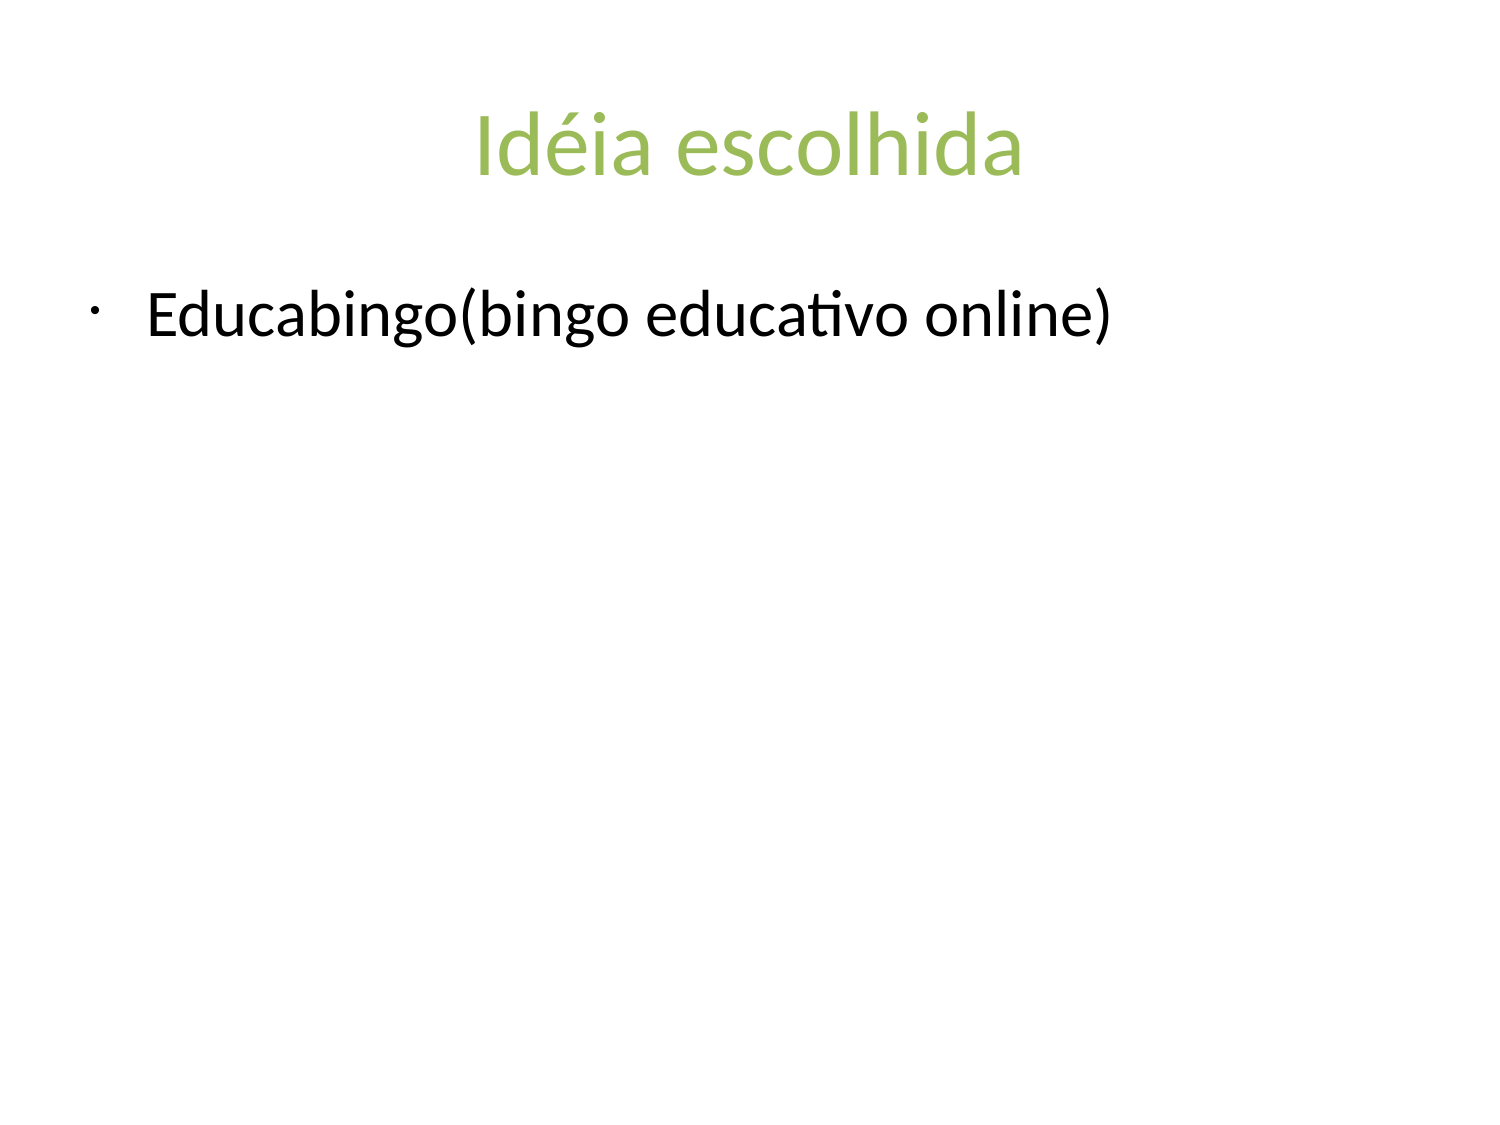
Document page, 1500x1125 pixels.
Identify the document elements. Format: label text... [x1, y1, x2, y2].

title Idéia escolhida [75, 45, 1425, 233]
list Educabingo(bingo educativo online) [75, 262, 1425, 1005]
